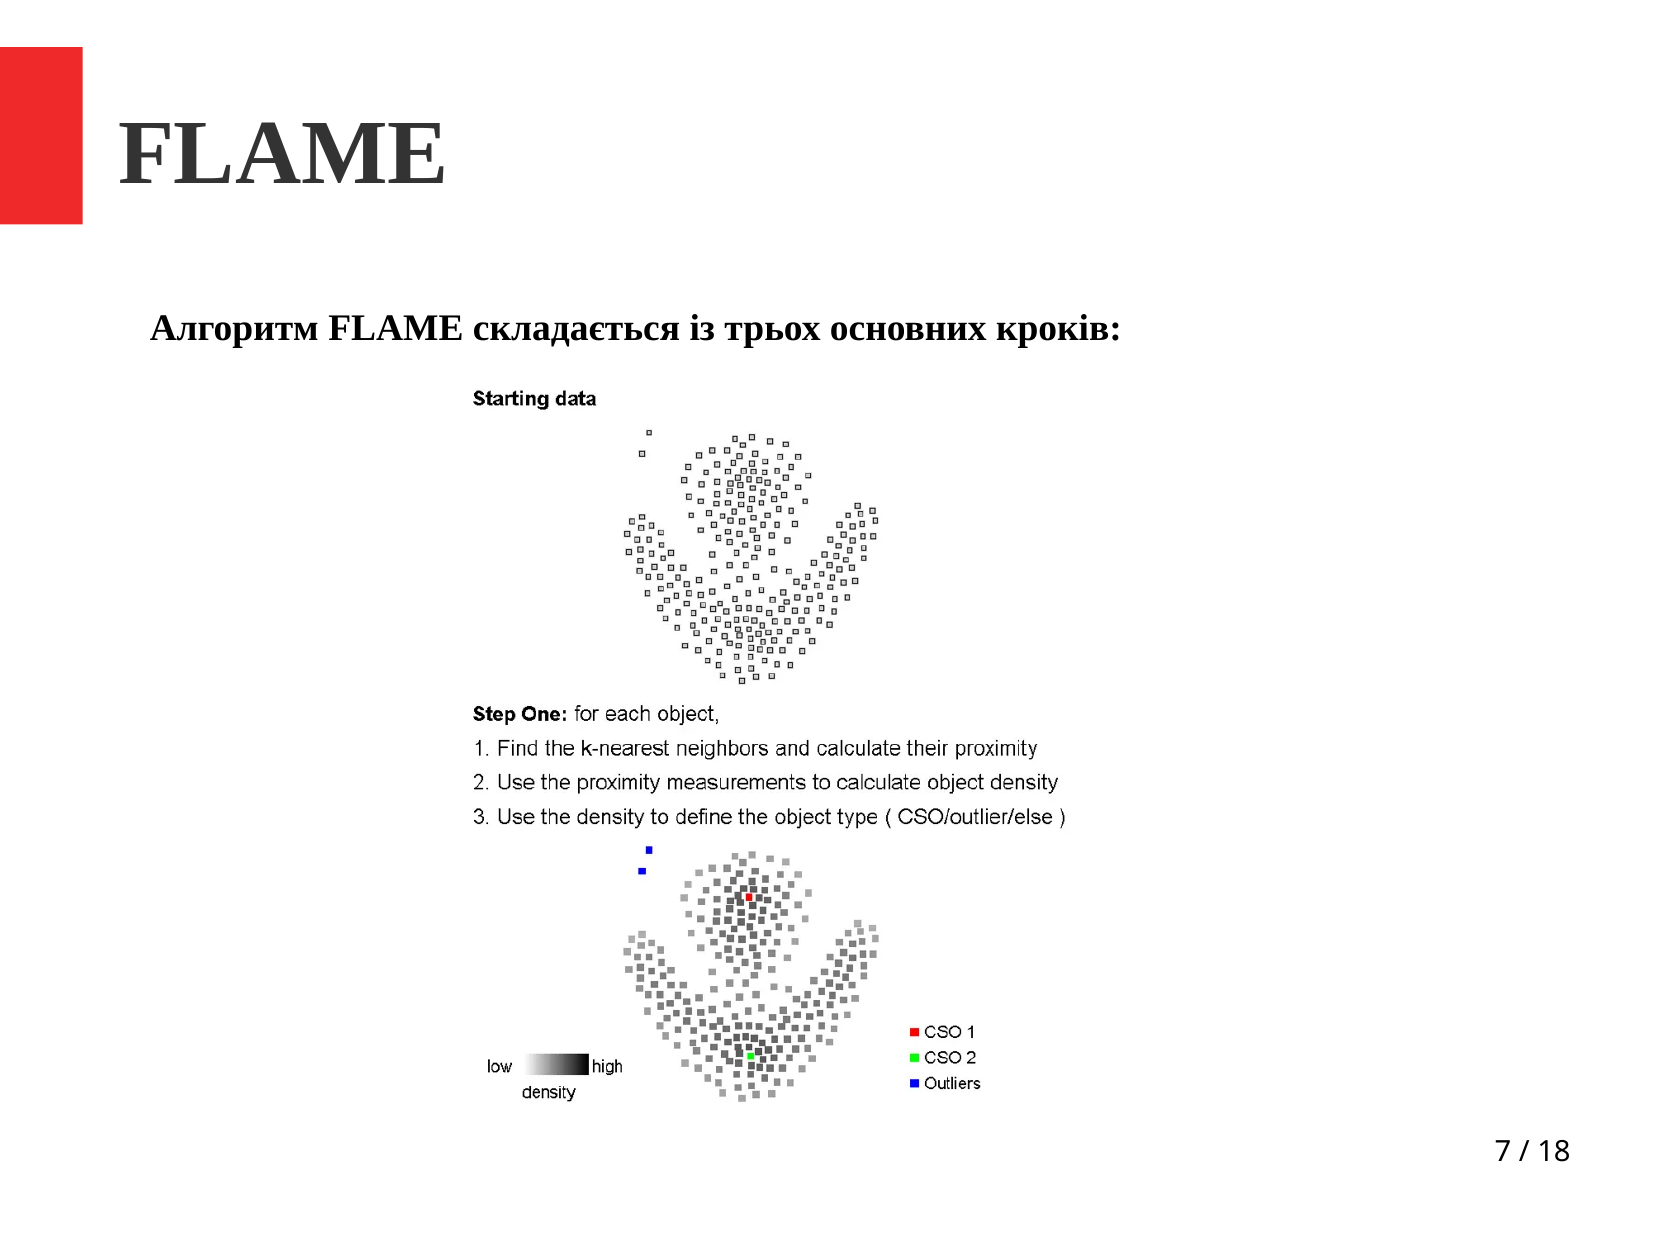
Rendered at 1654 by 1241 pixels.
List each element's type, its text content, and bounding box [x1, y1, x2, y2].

picture [450, 375, 1096, 1111]
text_box Алгоритм FLAME складається із трьох основних кроків: [135, 300, 1561, 571]
title FLAME [118, 49, 1571, 257]
